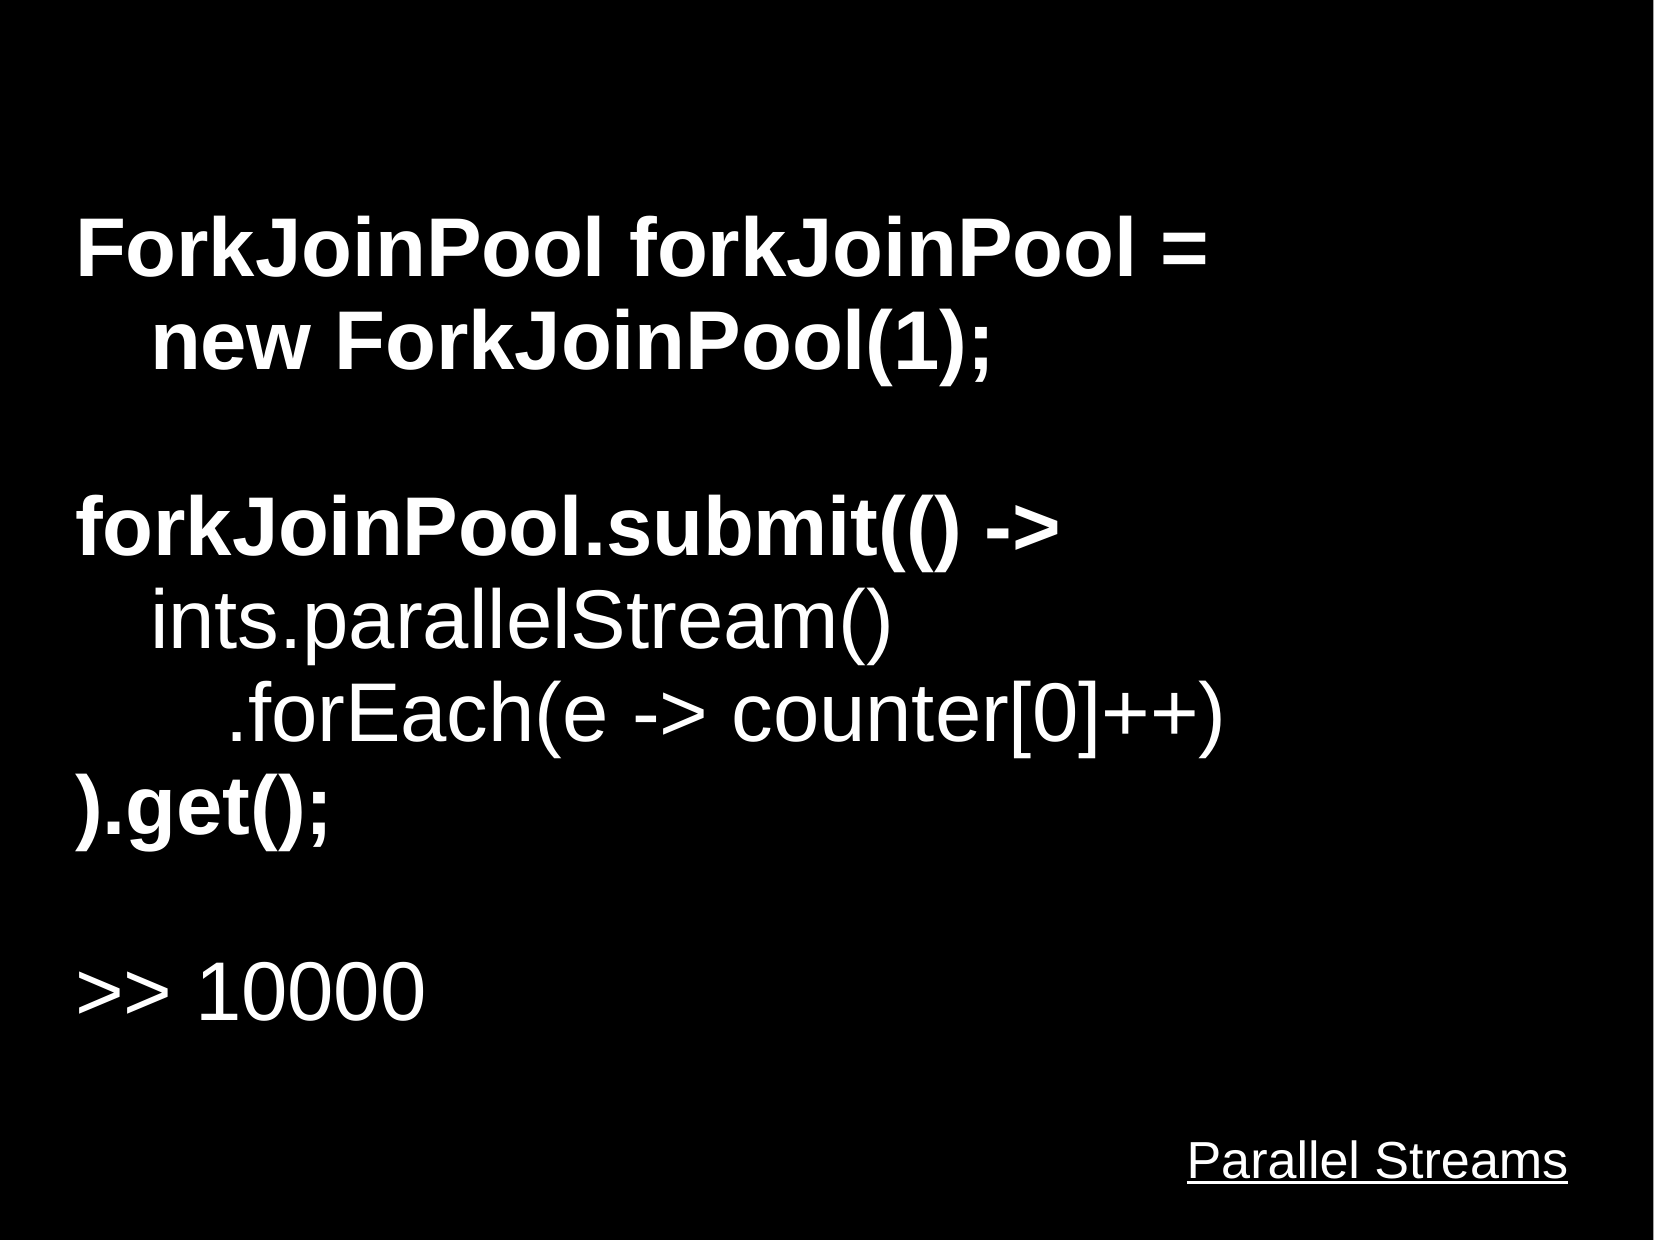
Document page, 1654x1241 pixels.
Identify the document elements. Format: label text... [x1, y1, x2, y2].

text_box Parallel Streams [1100, 1080, 1654, 1241]
subtitle ForkJoinPool forkJoinPool = new ForkJoinPool(1); forkJoinPool.submit(() -> ints.parallelStream() .forEach(e -> counter[0]++) ).get(); >> 10000 [0, 0, 1654, 1241]
